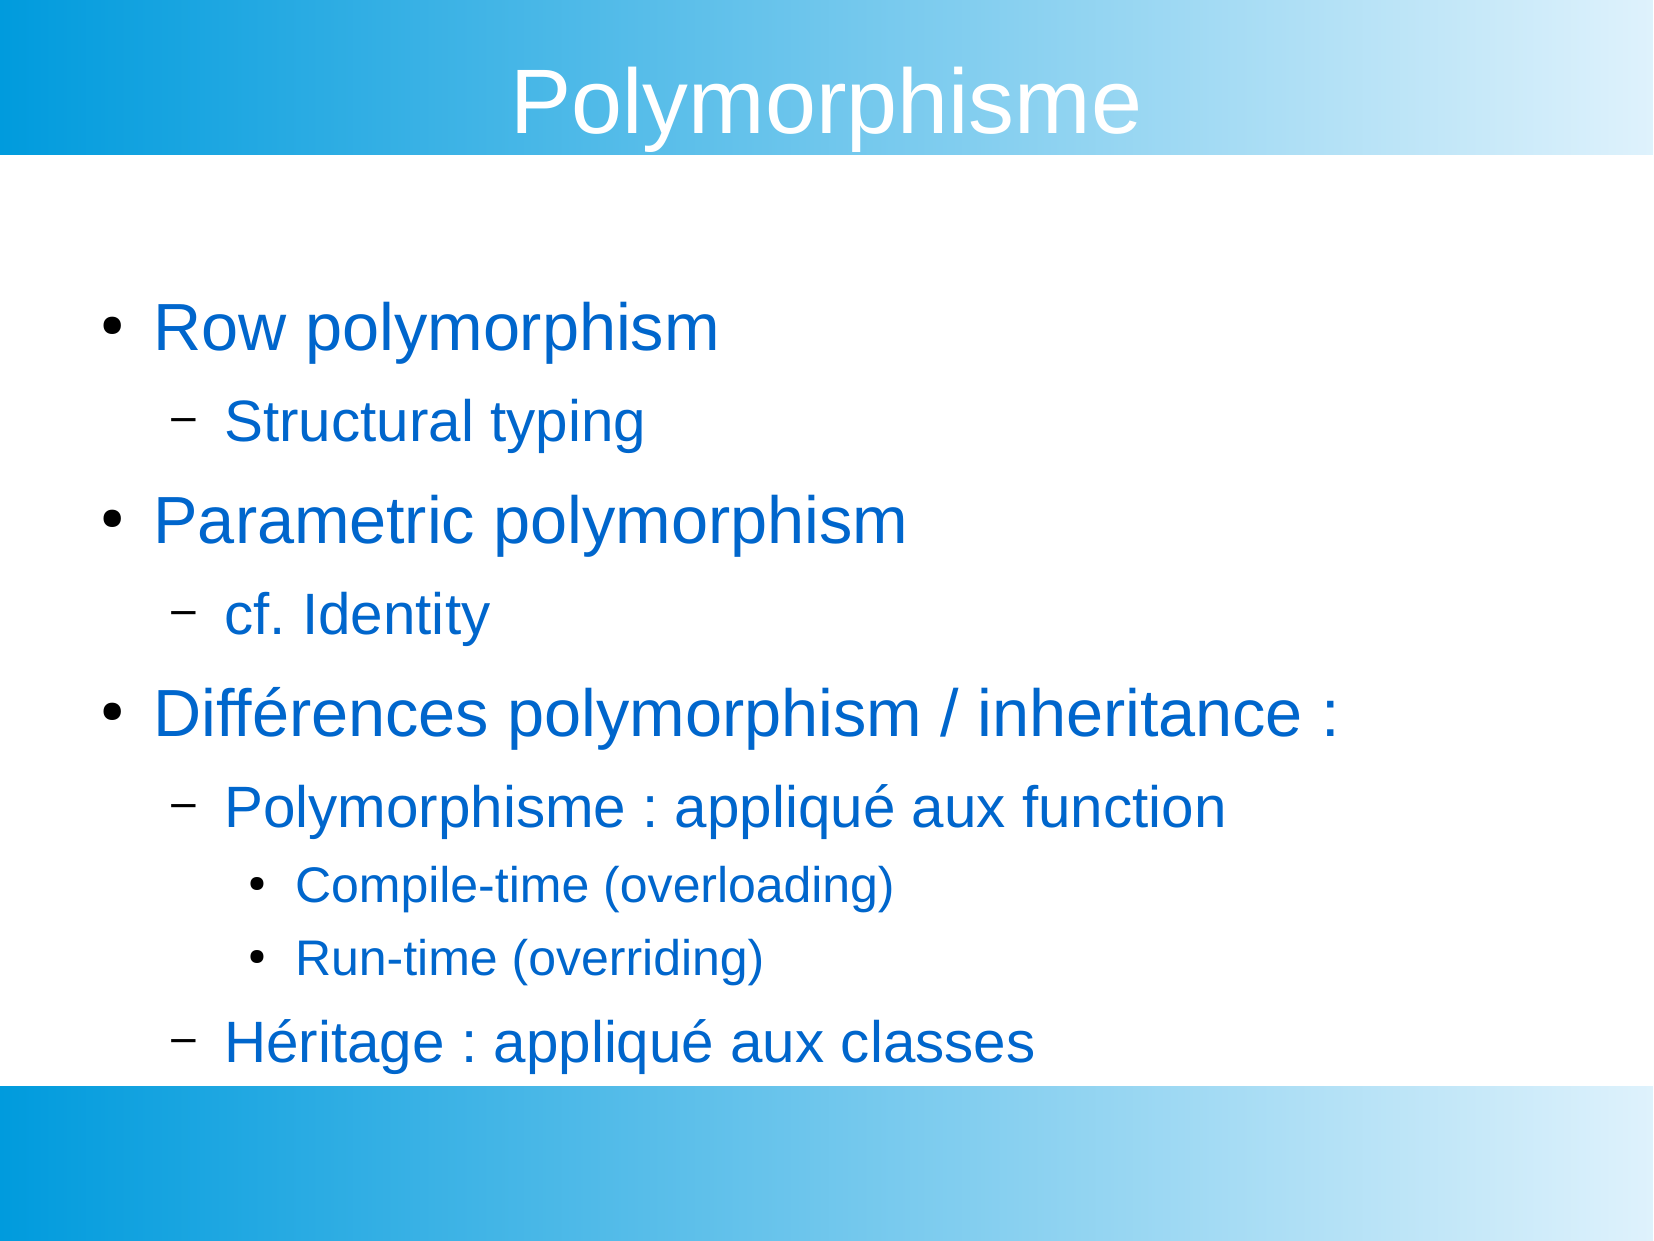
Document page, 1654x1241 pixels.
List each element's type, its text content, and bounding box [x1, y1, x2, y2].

list Row polymorphism Structural typing Parametric polymorphism cf. Identity Différences polymorphism / inheritance : Polymorphisme : appliqué aux function Compile-time (overloading) Run-time (overriding) Héritage : appliqué aux classes [82, 290, 1571, 1010]
title Polymorphisme [82, 49, 1571, 155]
